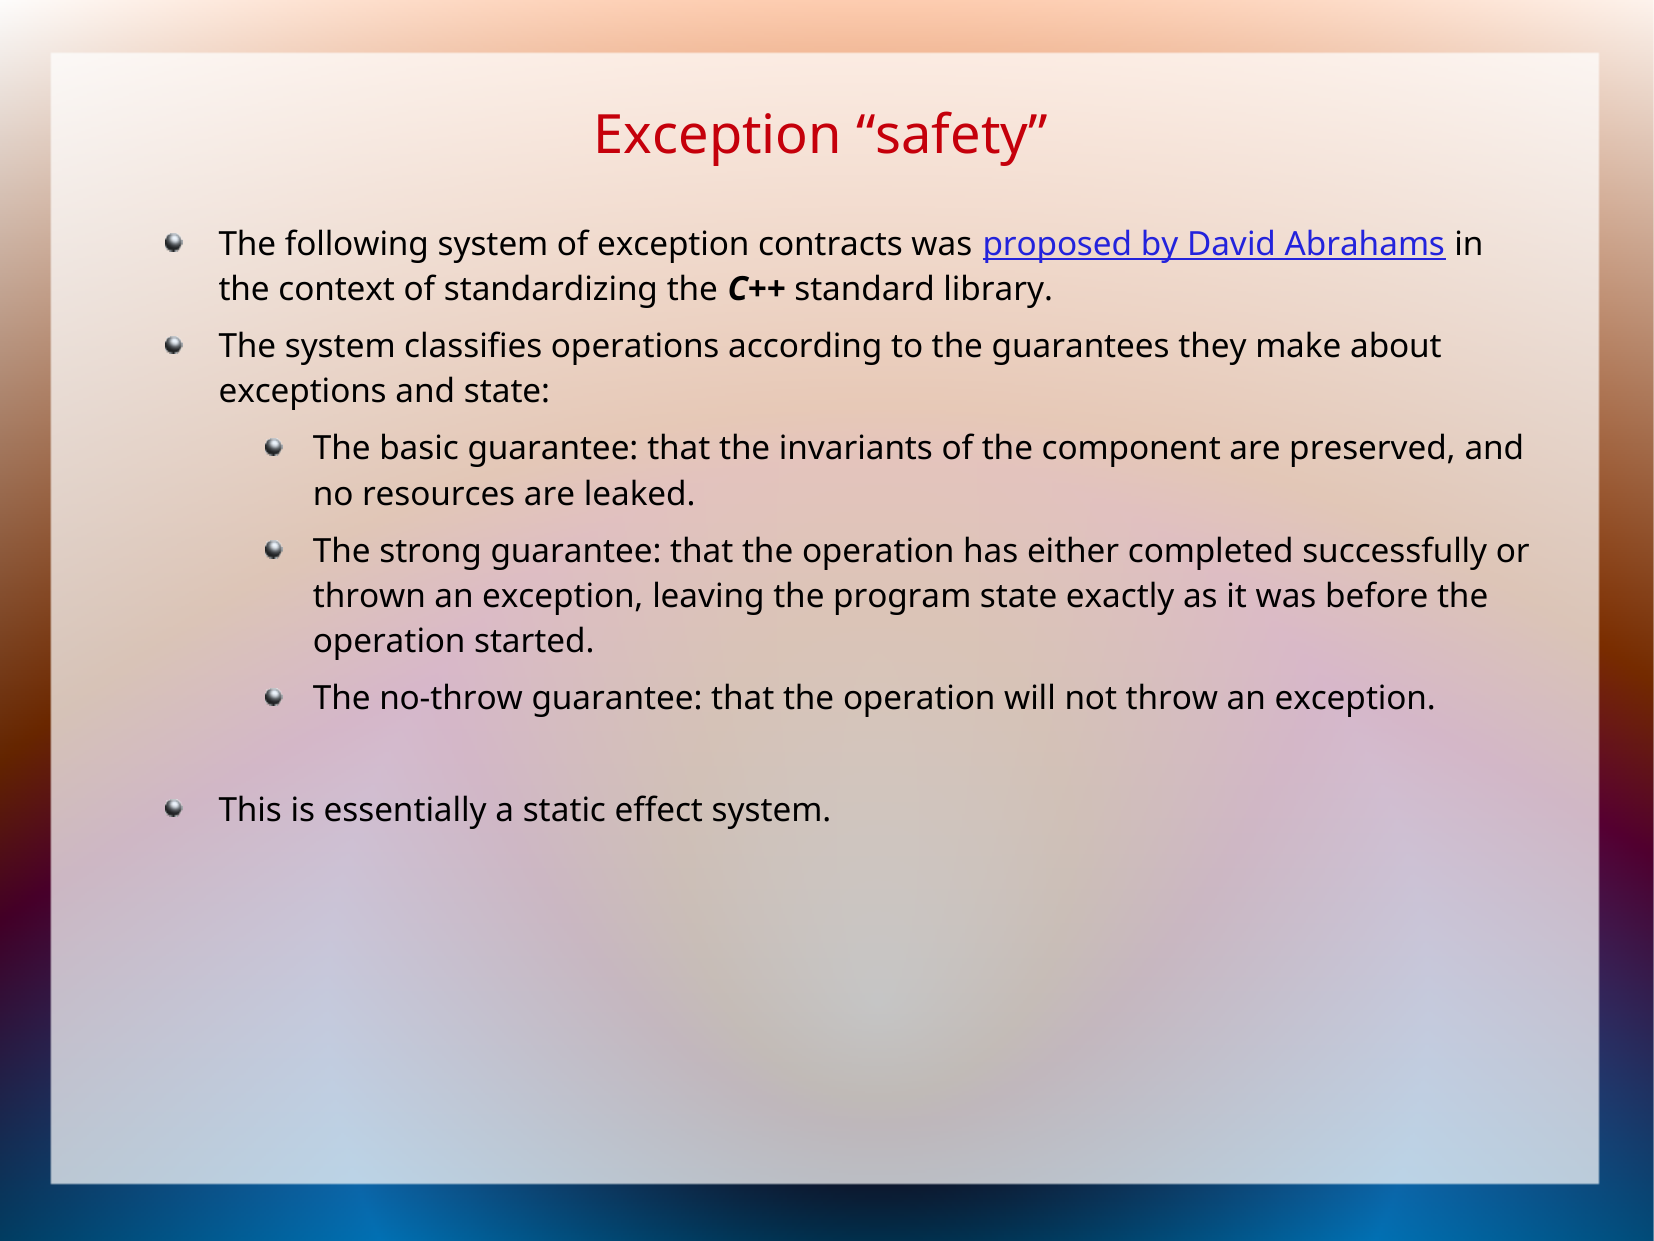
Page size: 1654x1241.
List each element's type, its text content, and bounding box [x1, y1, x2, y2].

title Exception “safety” [76, 59, 1565, 207]
list The following system of exception contracts was proposed by David Abrahams in the context of standardizing the C++ standard library. The system classifies operations according to the guarantees they make about exceptions and state: The basic guarantee: that the invariants of the component are preserved, and no resources are leaked. The strong guarantee: that the operation has either completed successfully or thrown an exception, leaving the program state exactly as it was before the operation started. The no-throw guarantee: that the operation will not throw an exception. This is essentially a static effect system. [147, 219, 1536, 945]
picture [0, 0, 1654, 1241]
